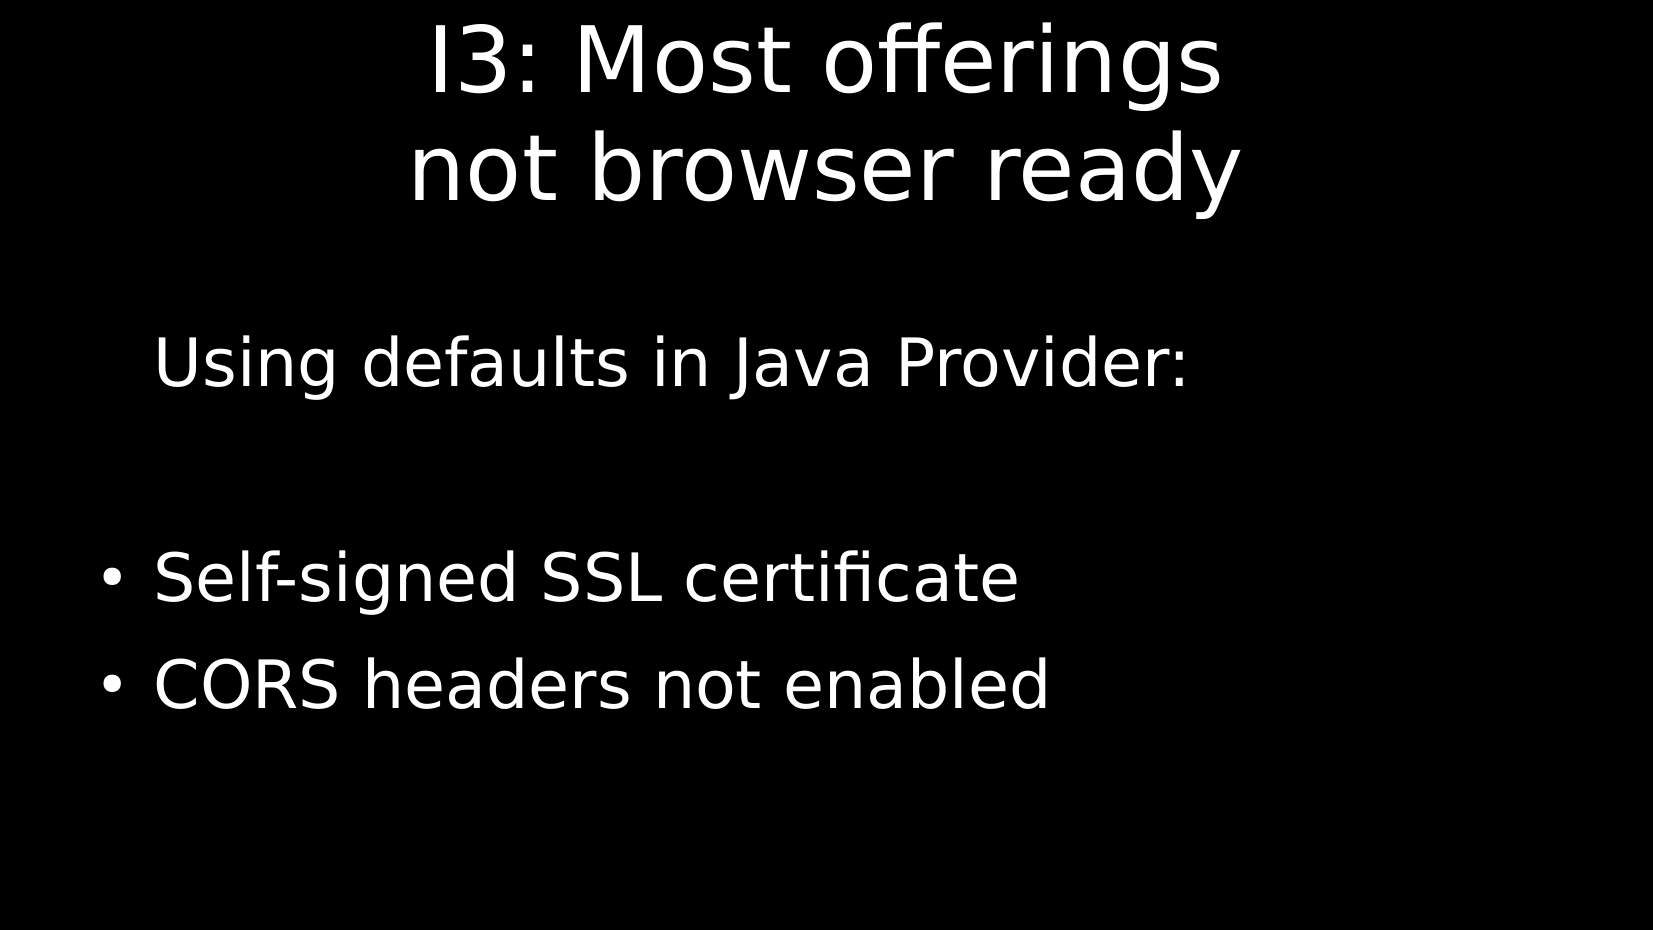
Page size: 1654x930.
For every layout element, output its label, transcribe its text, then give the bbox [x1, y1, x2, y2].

title I3: Most offerings not browser ready [82, 7, 1571, 217]
list Using defaults in Java Provider: Self-signed SSL certificate CORS headers not enabled [82, 217, 1571, 757]
